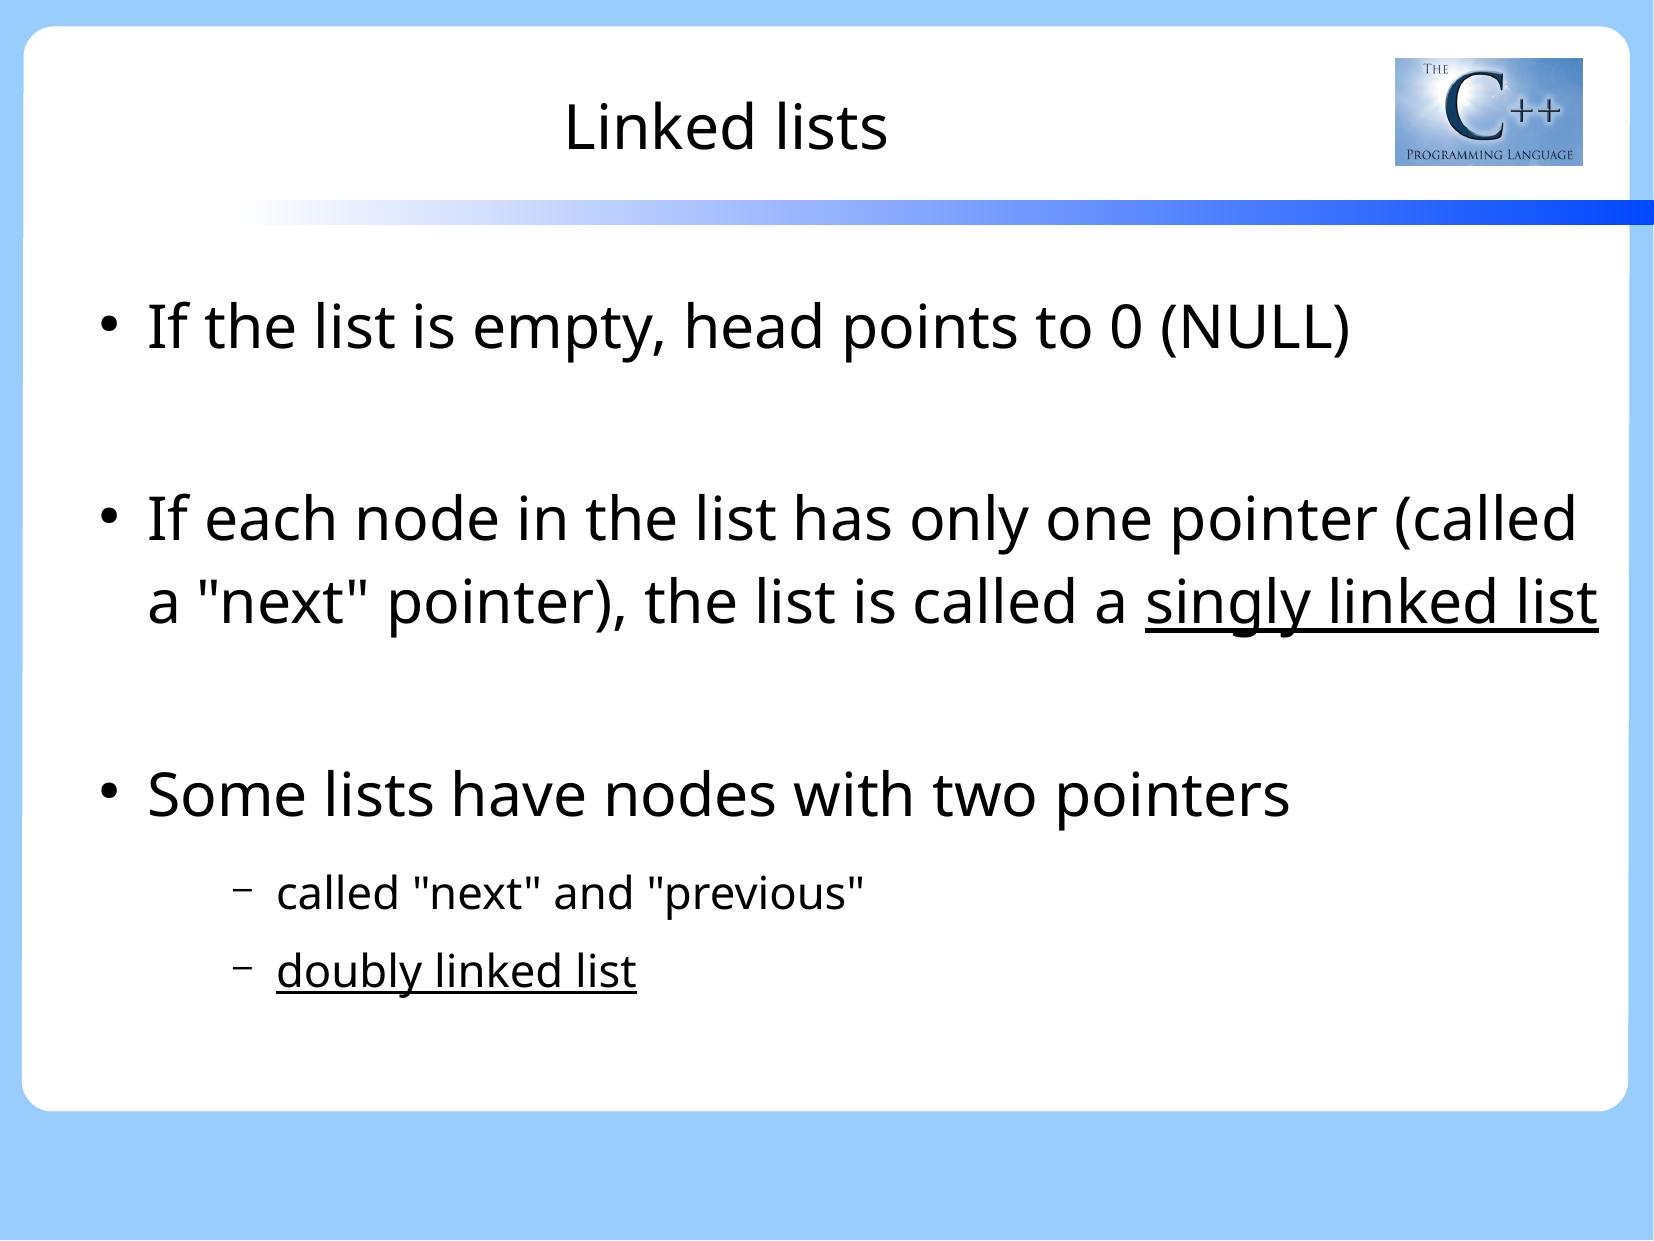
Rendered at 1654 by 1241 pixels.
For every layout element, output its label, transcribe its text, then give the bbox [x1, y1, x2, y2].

picture [1395, 58, 1583, 166]
title Linked lists [82, 49, 1371, 201]
list If the list is empty, head points to 0 (NULL) If each node in the list has only one pointer (called a "next" pointer), the list is called a singly linked list Some lists have nodes with two pointers called "next" and "previous" doubly linked list [82, 283, 1607, 1087]
